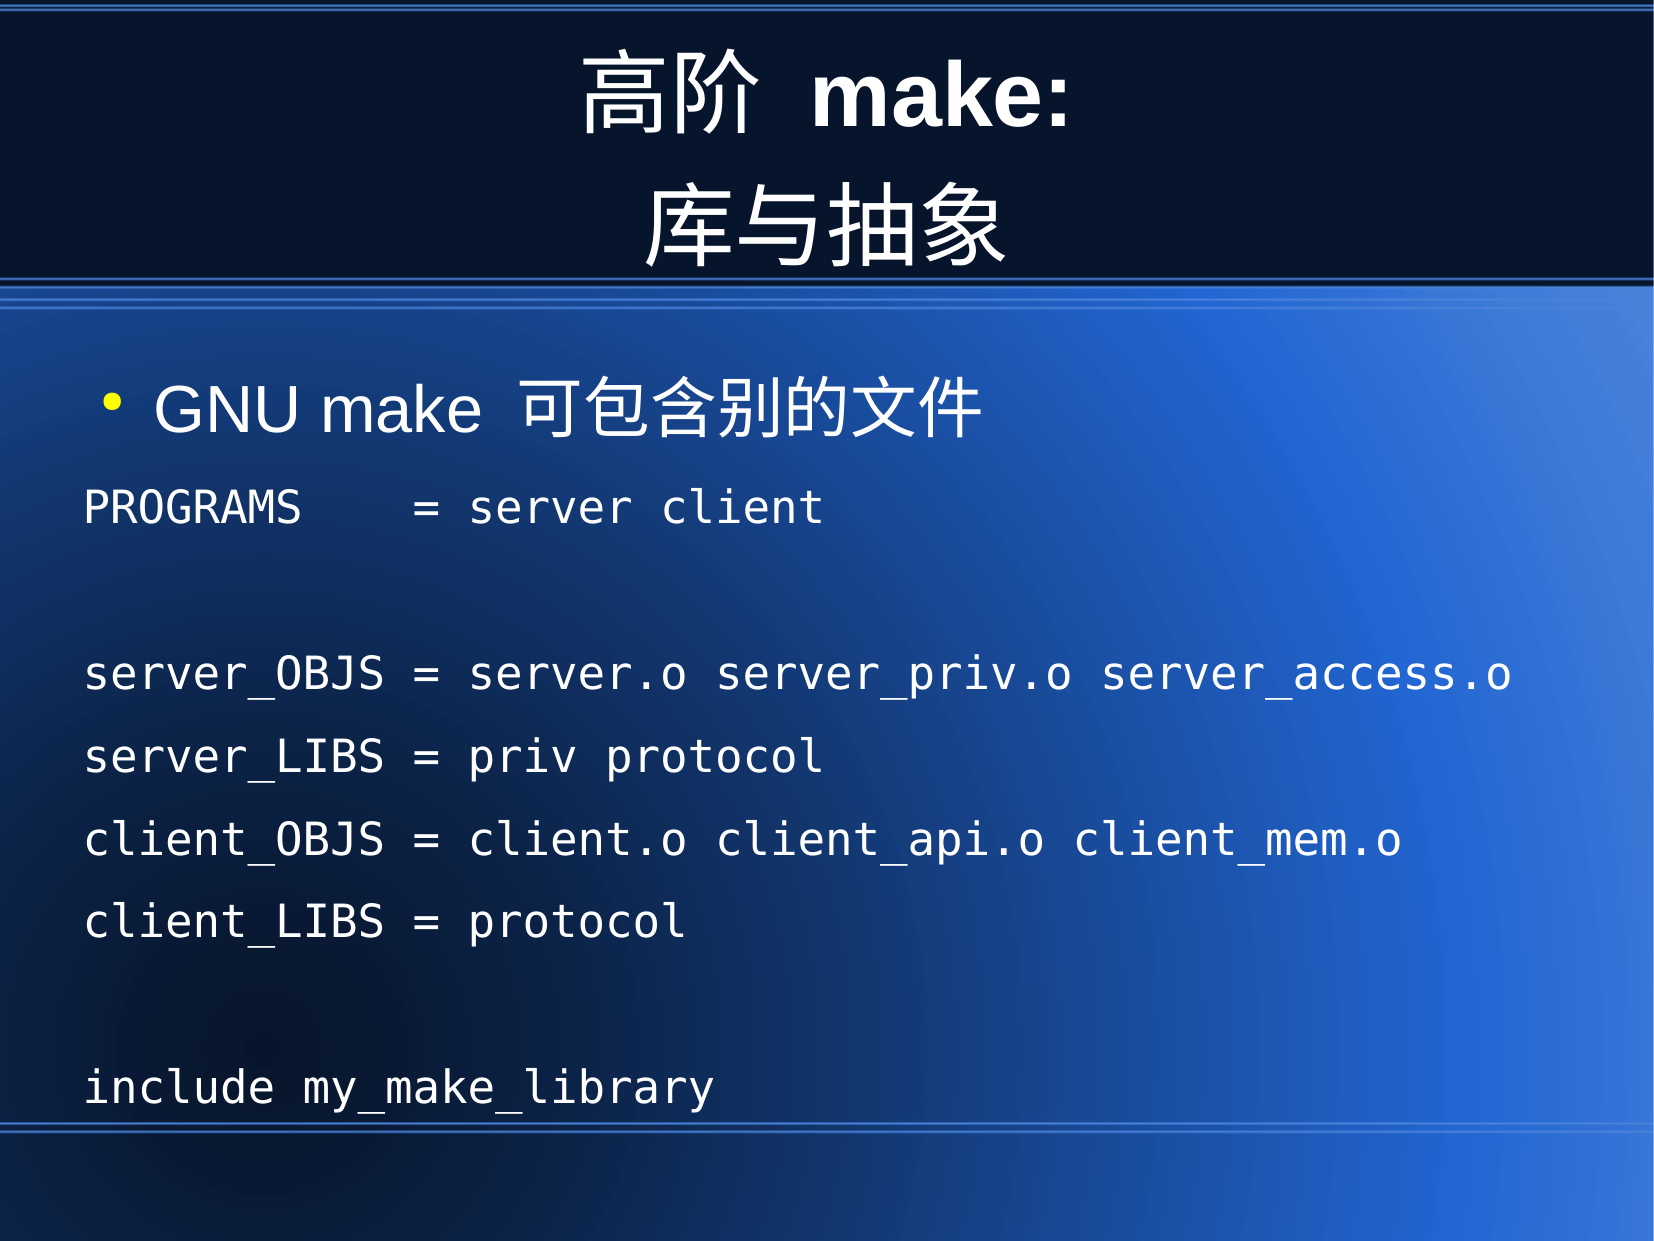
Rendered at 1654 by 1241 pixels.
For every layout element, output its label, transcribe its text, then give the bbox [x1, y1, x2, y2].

title 高阶 make: 库与抽象 [82, 29, 1571, 277]
list GNU make 可包含别的文件 PROGRAMS = server client server_OBJS = server.o server_priv.o server_access.o server_LIBS = priv protocol client_OBJS = client.o client_api.o client_mem.o client_LIBS = protocol include my_make_library [82, 355, 1571, 1108]
picture [0, 0, 1654, 1241]
